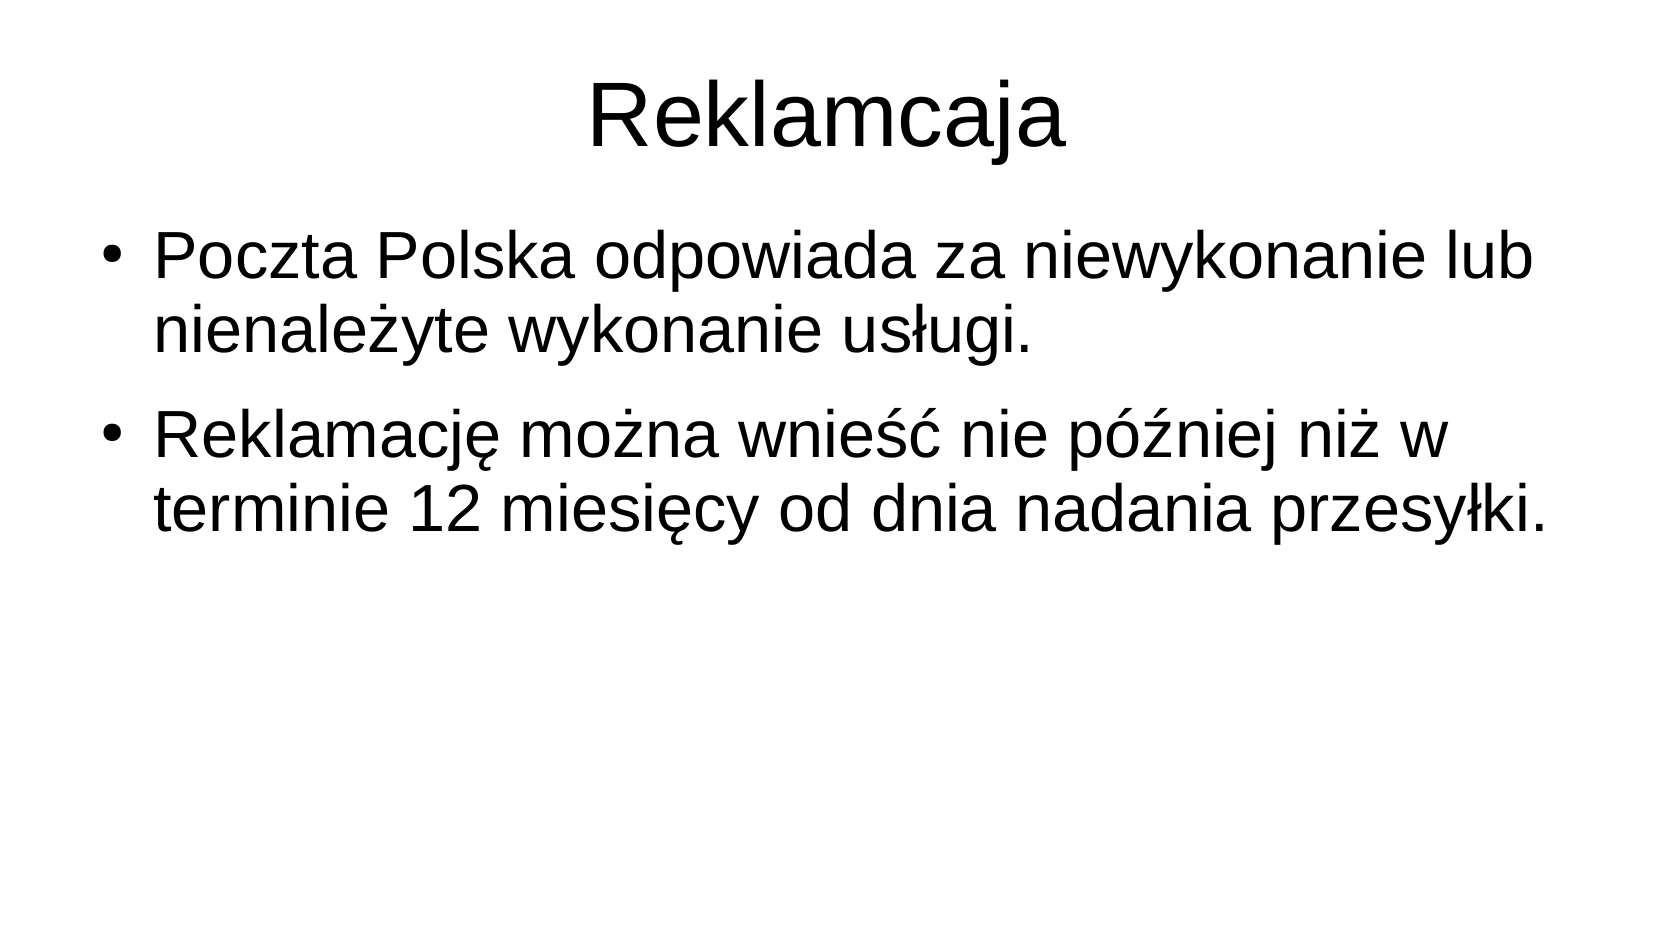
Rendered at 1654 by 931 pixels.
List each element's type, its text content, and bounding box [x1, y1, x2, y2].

list Poczta Polska odpowiada za niewykonanie lub nienależyte wykonanie usługi. Reklamację można wnieść nie później niż w terminie 12 miesięcy od dnia nadania przesyłki. [82, 217, 1571, 758]
title Reklamcaja [82, 37, 1571, 193]
